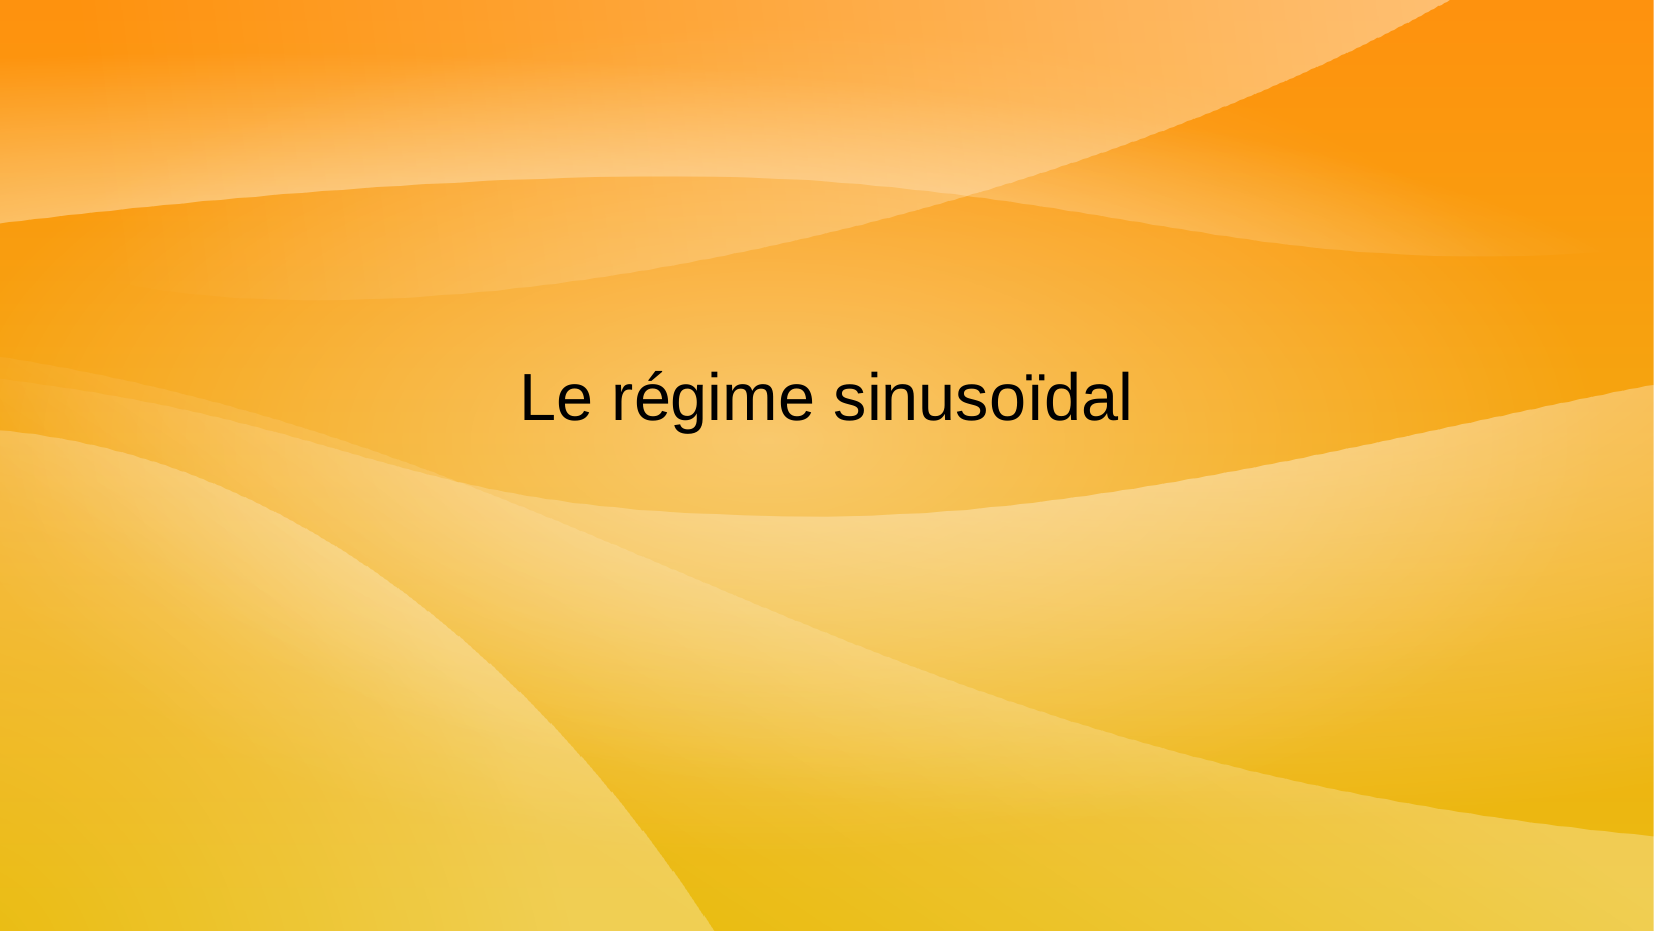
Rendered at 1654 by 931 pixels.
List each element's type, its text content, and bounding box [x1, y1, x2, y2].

picture [0, 0, 1654, 931]
subtitle Le régime sinusoïdal [82, 37, 1571, 757]
